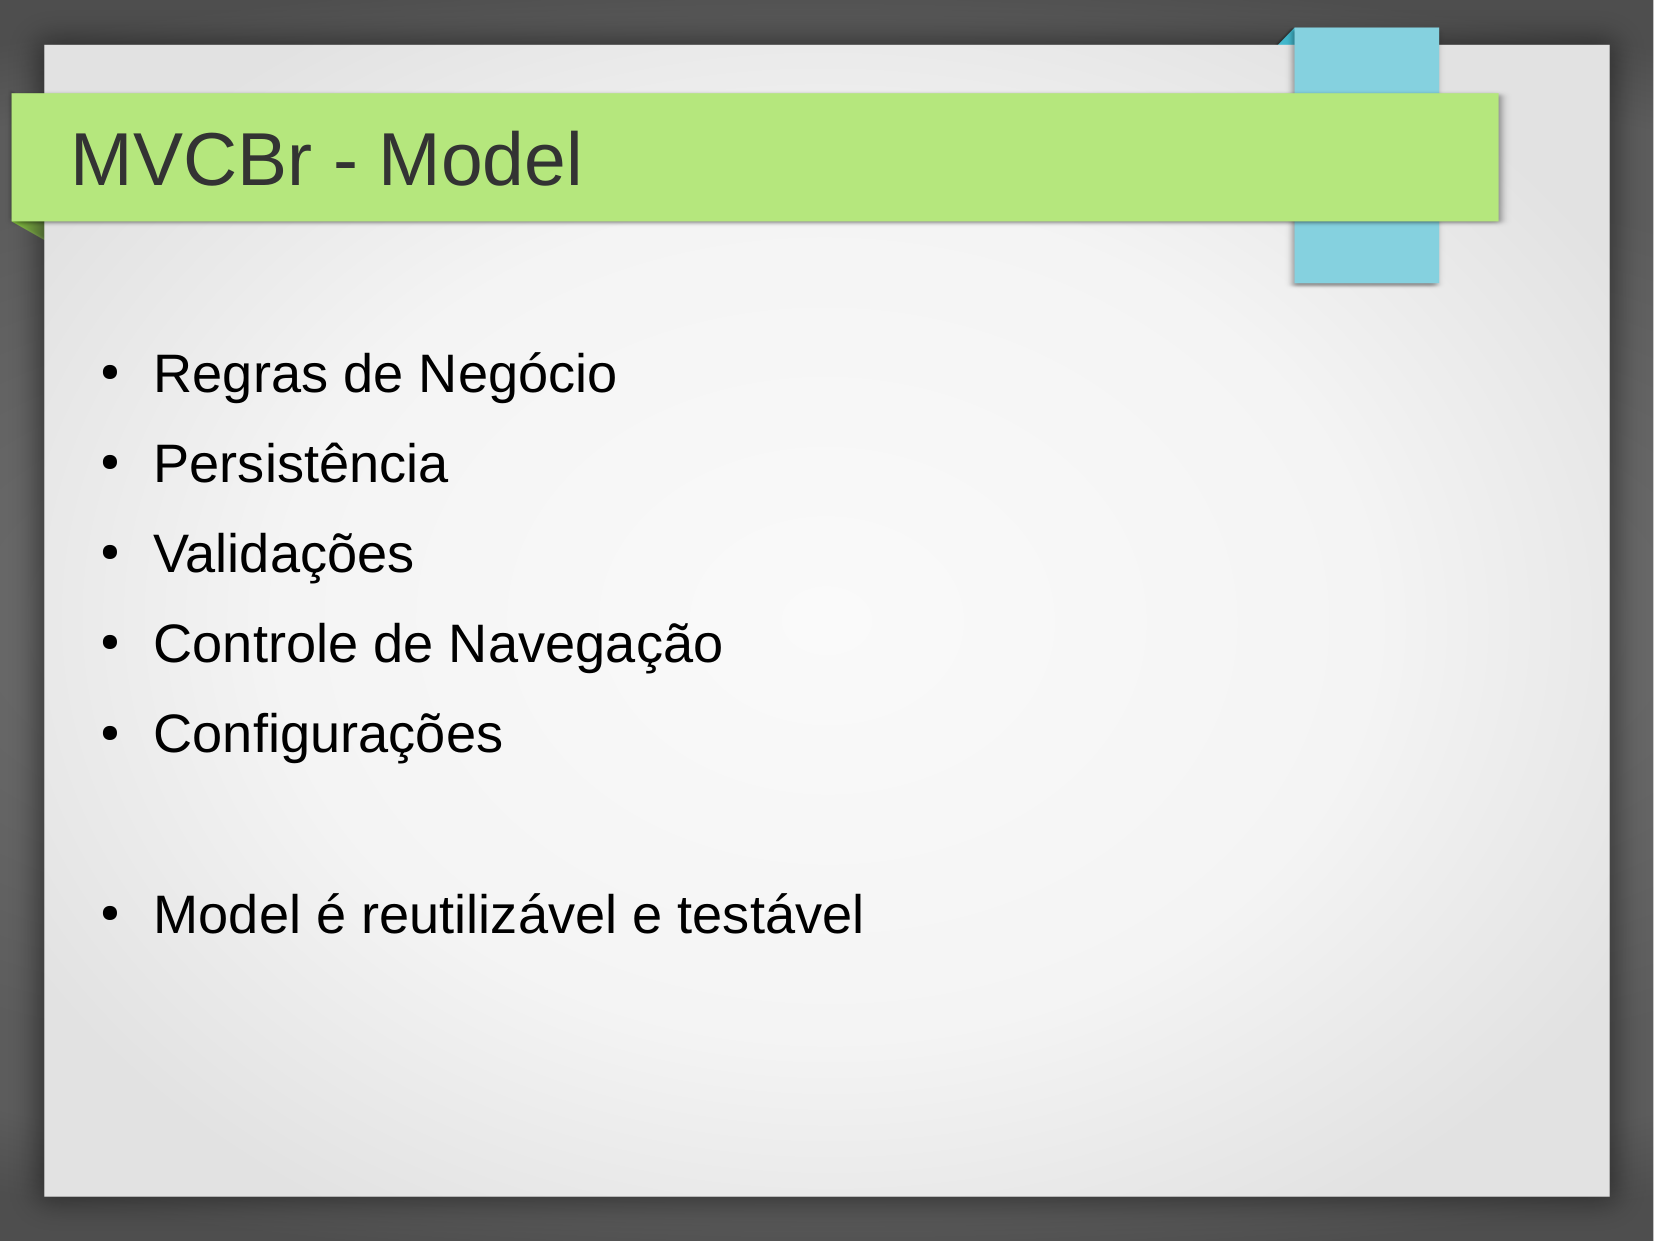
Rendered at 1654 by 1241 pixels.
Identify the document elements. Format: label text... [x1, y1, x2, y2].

list Regras de Negócio Persistência Validações Controle de Navegação Configurações Model é reutilizável e testável [82, 343, 1538, 1063]
title MVCBr - Model [70, 106, 1229, 213]
picture [0, 0, 1654, 1241]
